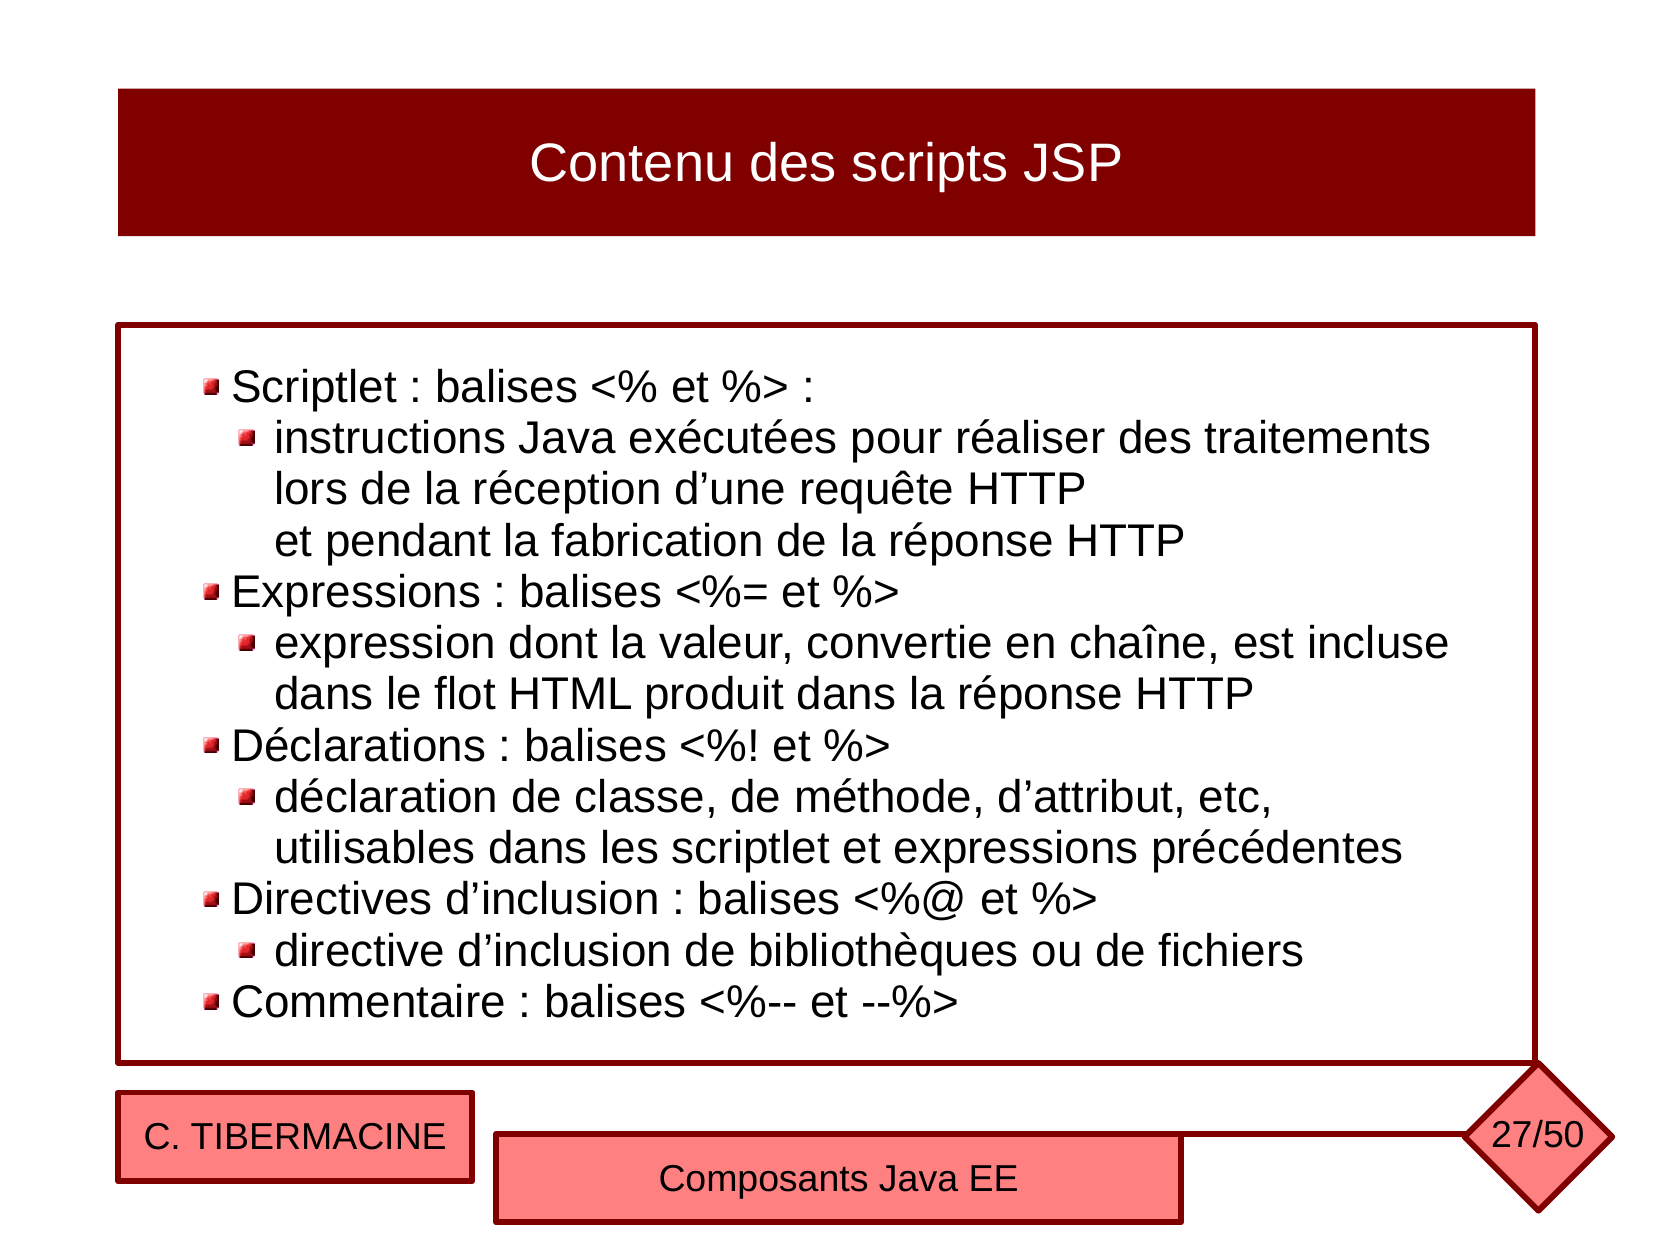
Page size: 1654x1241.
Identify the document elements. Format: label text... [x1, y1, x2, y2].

picture [238, 634, 255, 651]
picture [203, 378, 219, 395]
text_box [1607, 1131, 1613, 1143]
text_box Contenu des scripts JSP [118, 88, 1536, 237]
text_box Scriptlet : balises <% et %> : instructions Java exécutées pour réaliser des traitements lors de la réception d’une requête HTTP et pendant la fabrication de la réponse HTTP Expressions : balises <%= et %> expression dont la valeur, convertie en chaîne, est incluse dans le flot HTML produit dans la réponse HTTP Déclarations : balises <%! et %> déclaration de classe, de méthode, d’attribut, etc, utilisables dans les scriptlet et expressions précédentes Directives d’inclusion : balises <%@ et %> directive d’inclusion de bibliothèques ou de fichiers Commentaire : balises <%-- et --%> [118, 324, 1536, 1063]
picture [238, 429, 255, 446]
picture [203, 891, 219, 907]
text_box <numéro>/50 [1476, 1106, 1607, 1206]
text_box [1464, 1125, 1476, 1149]
text_box Composants Java EE [496, 1133, 1182, 1223]
text_box [1495, 1062, 1582, 1106]
picture [203, 993, 219, 1010]
picture [203, 583, 219, 600]
text_box C. TIBERMACINE [118, 1092, 473, 1182]
text_box [1533, 1206, 1544, 1211]
picture [203, 737, 219, 753]
picture [238, 788, 255, 805]
picture [238, 942, 255, 958]
